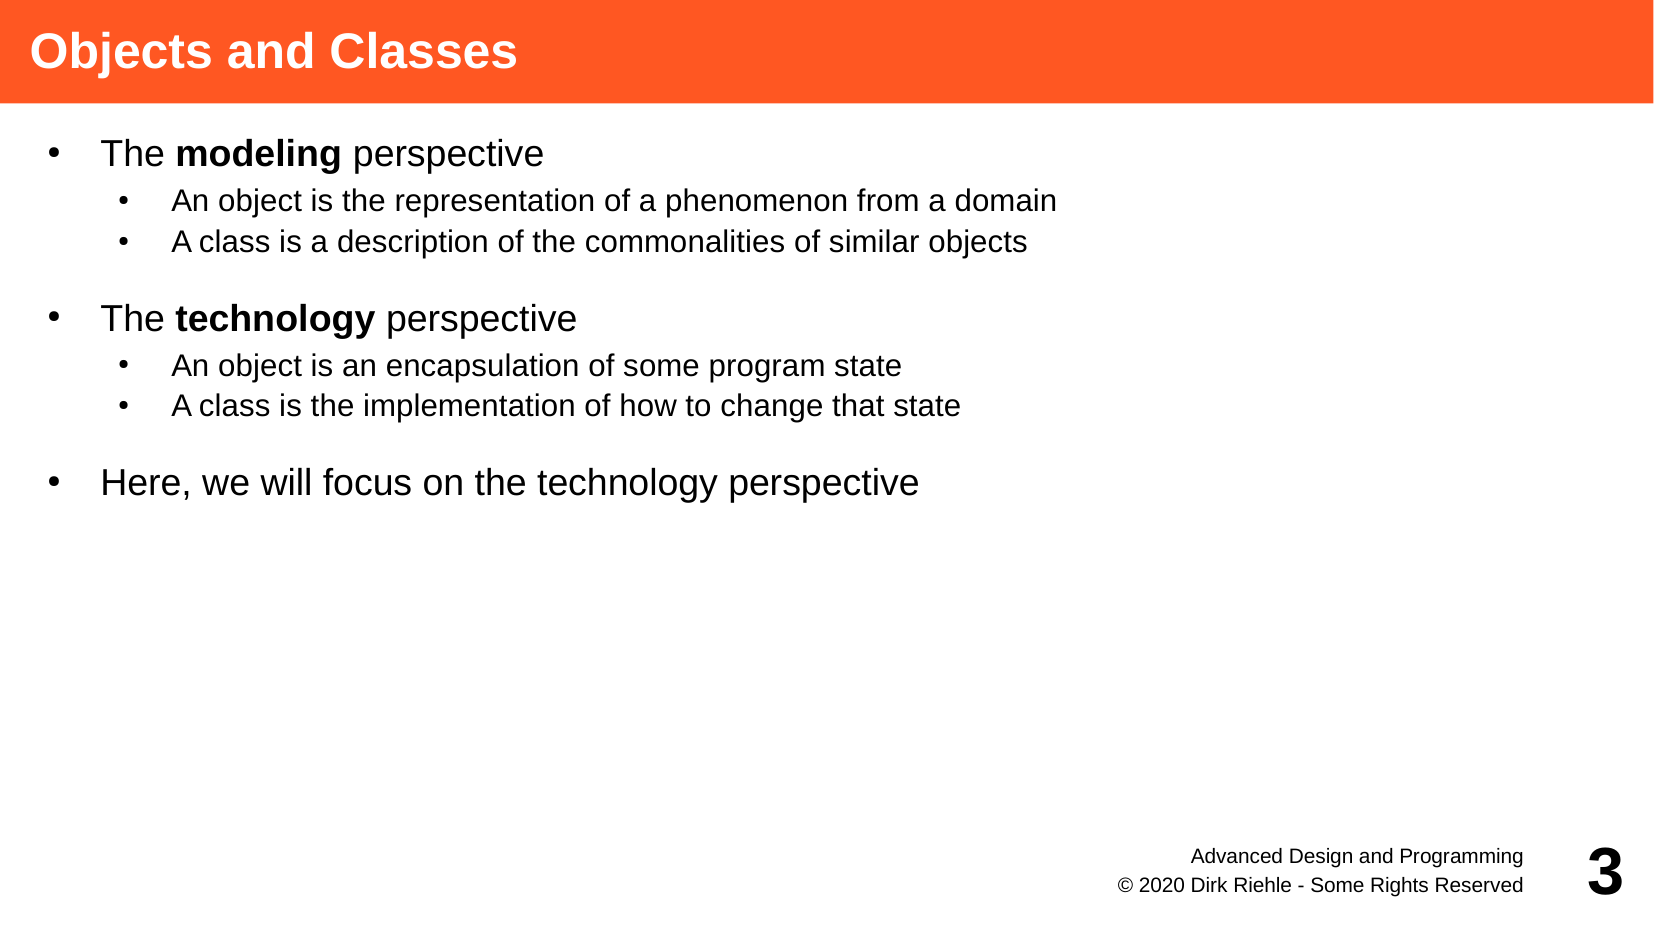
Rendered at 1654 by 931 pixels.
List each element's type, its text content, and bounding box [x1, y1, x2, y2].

title Objects and Classes [0, 0, 1654, 104]
list The modeling perspective An object is the representation of a phenomenon from a domain A class is a description of the commonalities of similar objects The technology perspective An object is an encapsulation of some program state A class is the implementation of how to change that state Here, we will focus on the technology perspective [29, 132, 1625, 813]
